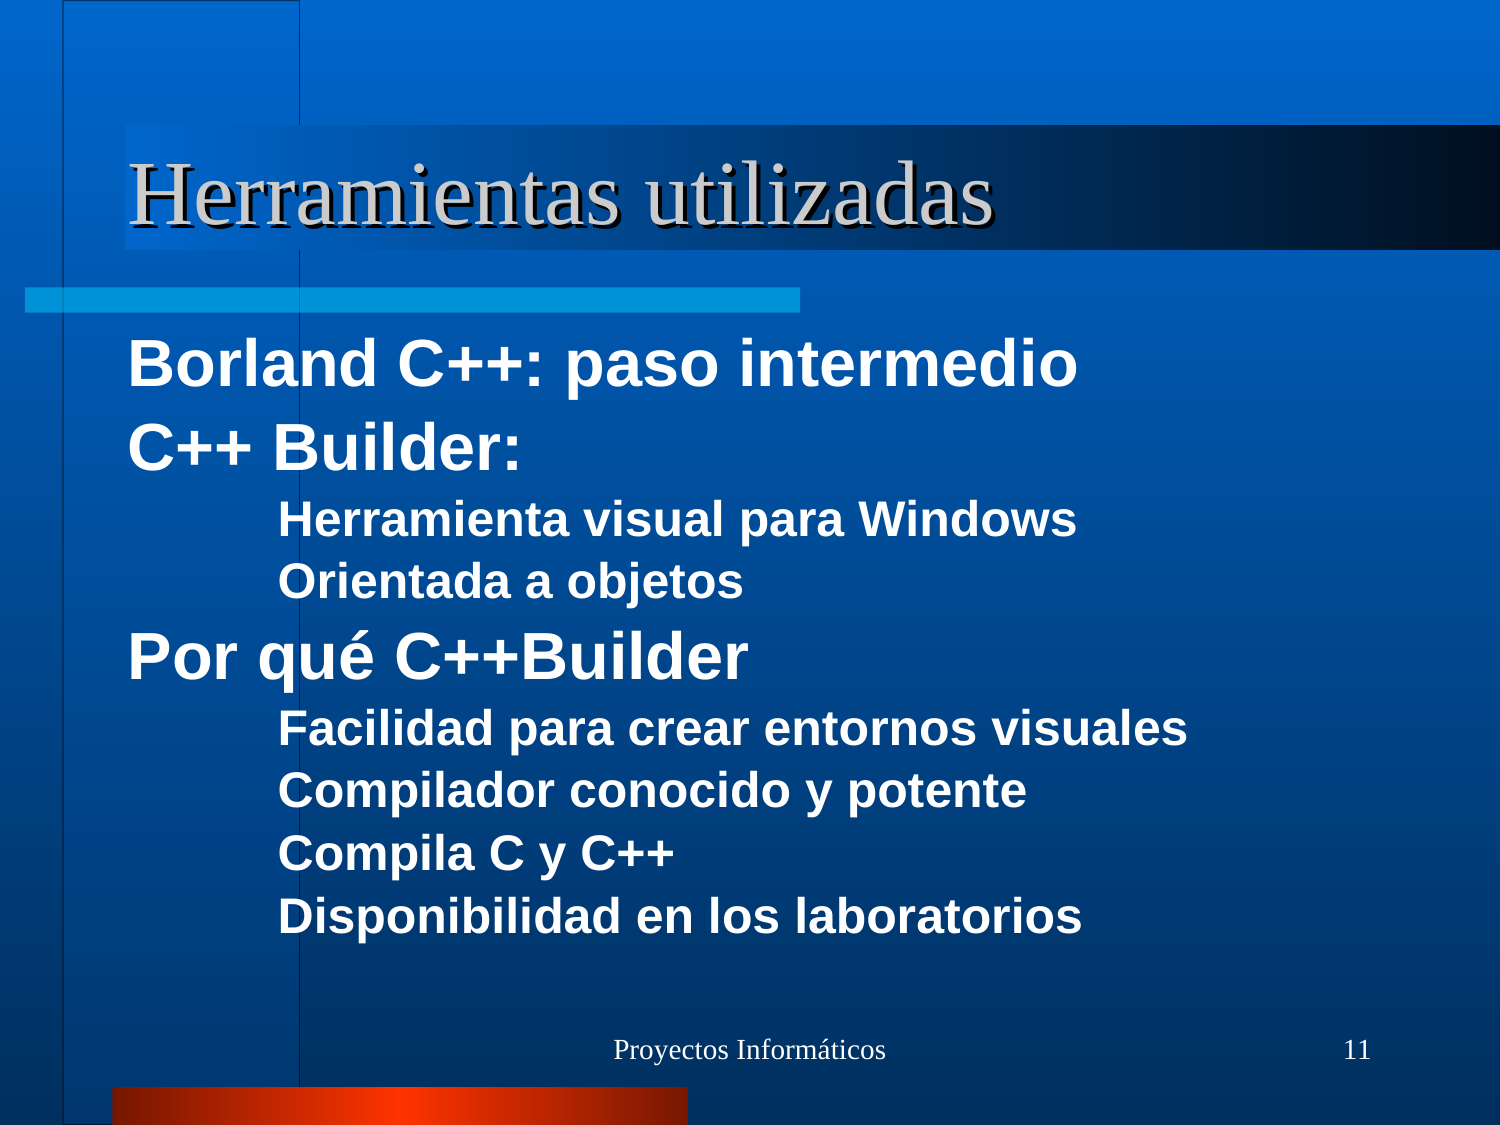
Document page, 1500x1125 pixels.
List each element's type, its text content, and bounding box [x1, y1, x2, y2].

list Borland C++: paso intermedio C++ Builder: Herramienta visual para Windows Orientada a objetos Por qué C++Builder Facilidad para crear entornos visuales Compilador conocido y potente Compila C y C++ Disponibilidad en los laboratorios [112, 324, 1388, 1001]
title Herramientas utilizadas [112, 99, 1388, 288]
